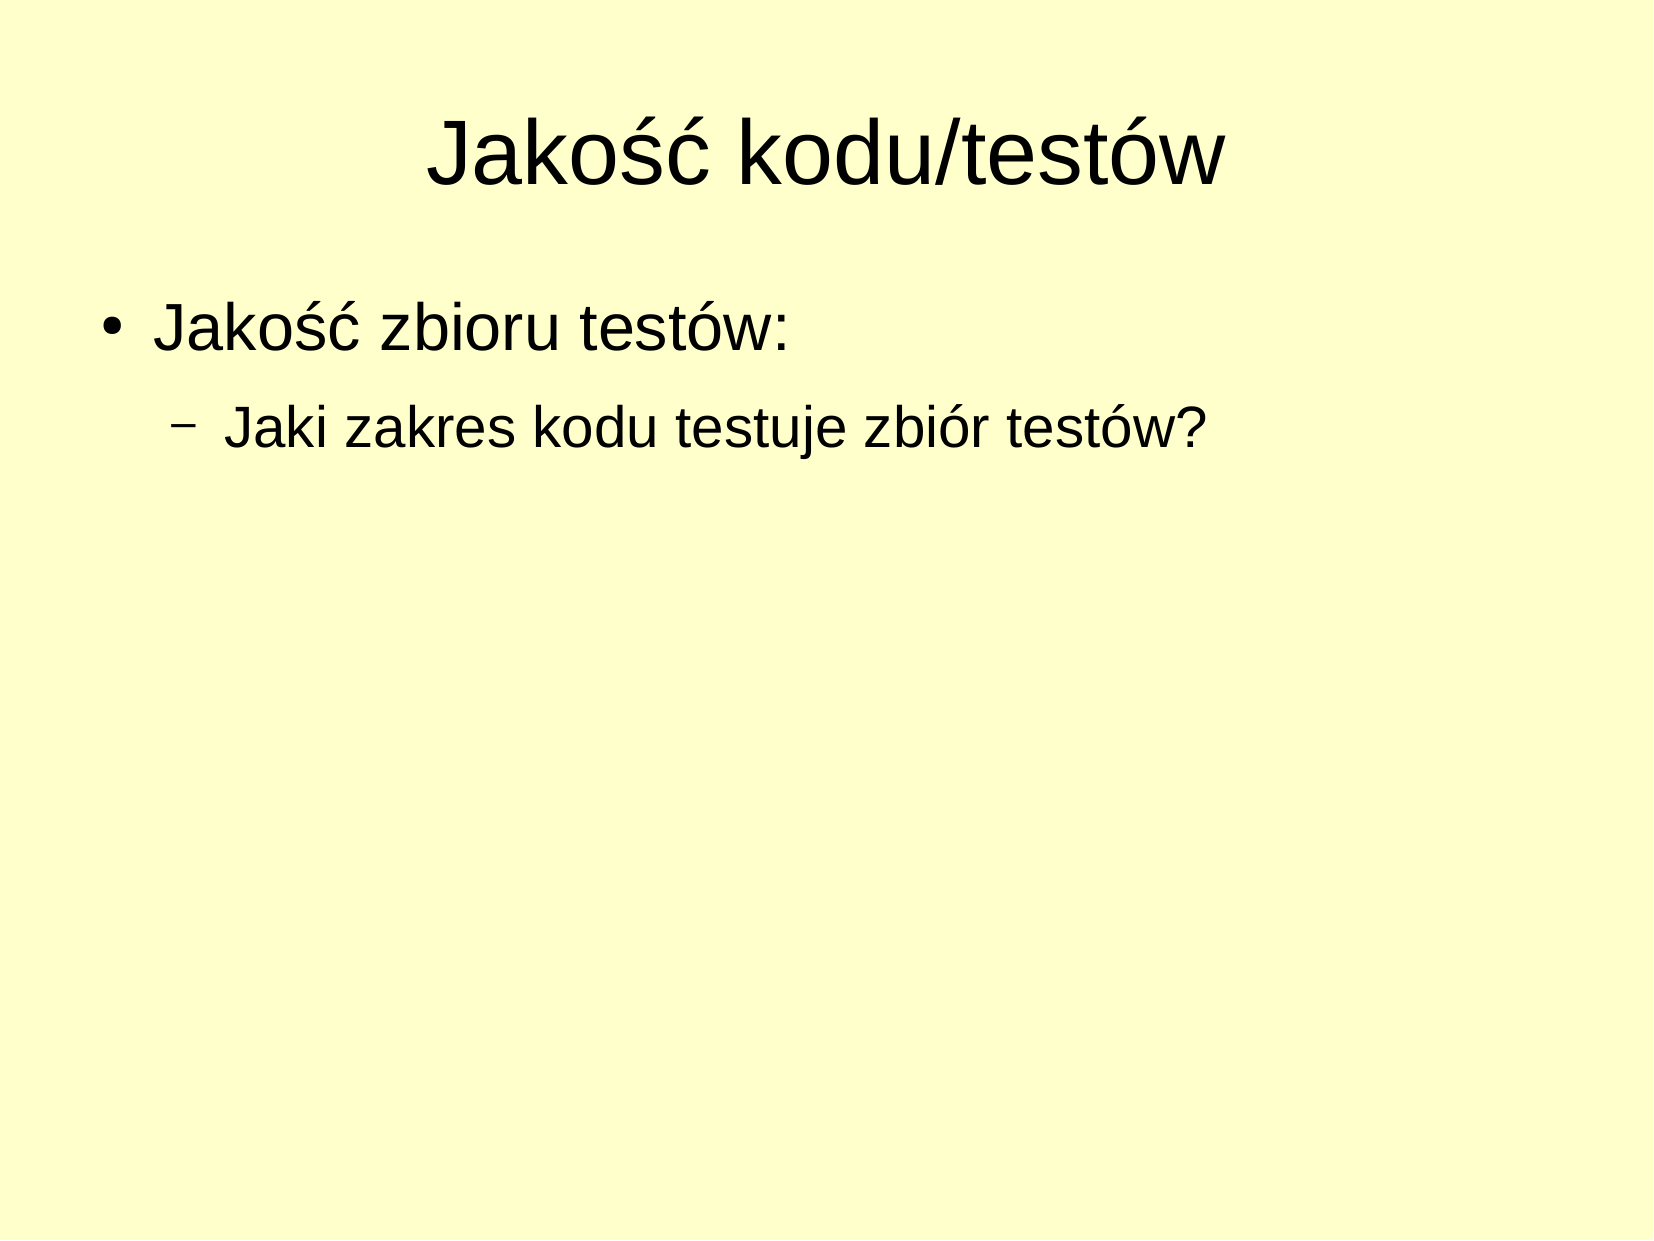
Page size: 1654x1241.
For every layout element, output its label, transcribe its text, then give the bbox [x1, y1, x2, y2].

title Jakość kodu/testów [82, 49, 1571, 257]
list Jakość zbioru testów: Jaki zakres kodu testuje zbiór testów? [82, 290, 1571, 1109]
